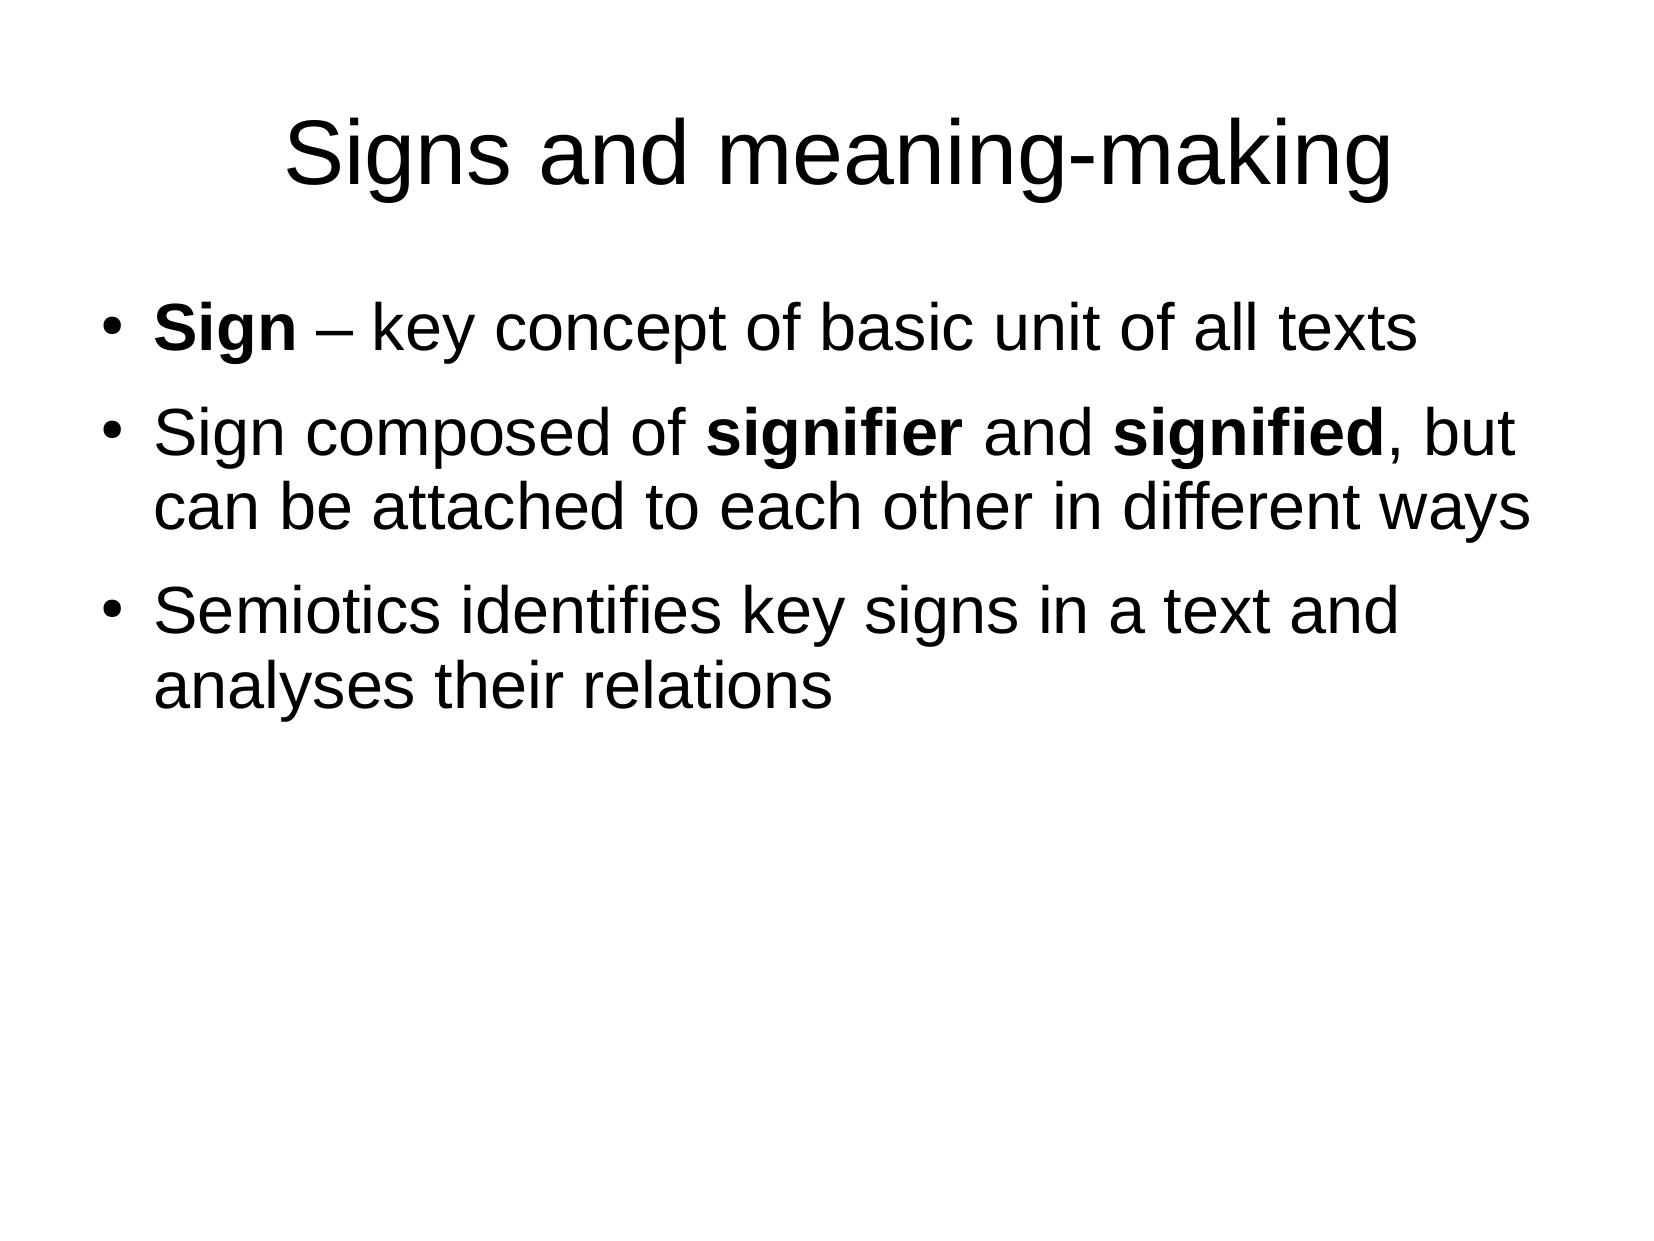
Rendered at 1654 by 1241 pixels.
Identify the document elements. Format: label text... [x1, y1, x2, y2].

title Signs and meaning-making [82, 49, 1571, 257]
list Sign – key concept of basic unit of all texts Sign composed of signifier and signified, but can be attached to each other in different ways Semiotics identifies key signs in a text and analyses their relations [82, 290, 1571, 1010]
